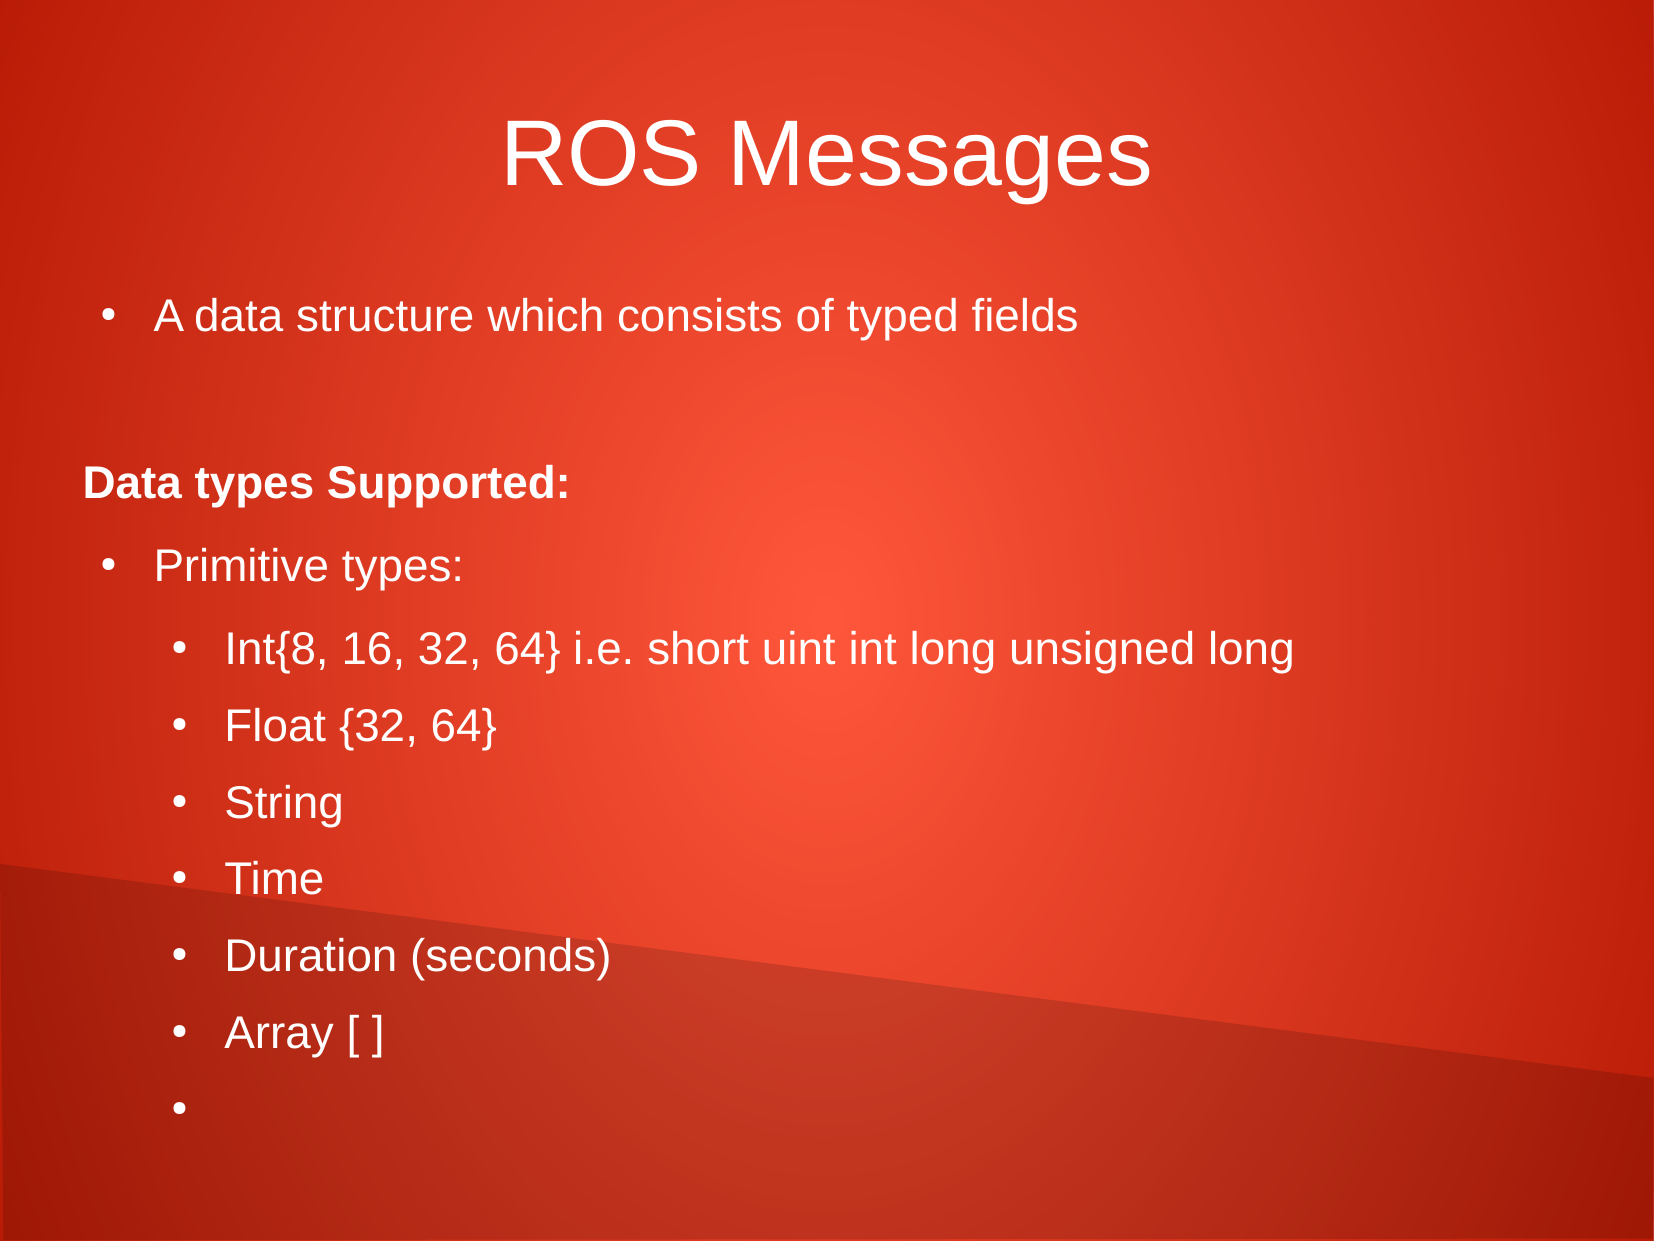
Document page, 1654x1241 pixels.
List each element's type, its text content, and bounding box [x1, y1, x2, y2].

title ROS Messages [82, 49, 1571, 257]
list A data structure which consists of typed fields Data types Supported: Primitive types: Int{8, 16, 32, 64} i.e. short uint int long unsigned long Float {32, 64} String Time Duration (seconds) Array [ ] [82, 290, 1571, 1231]
